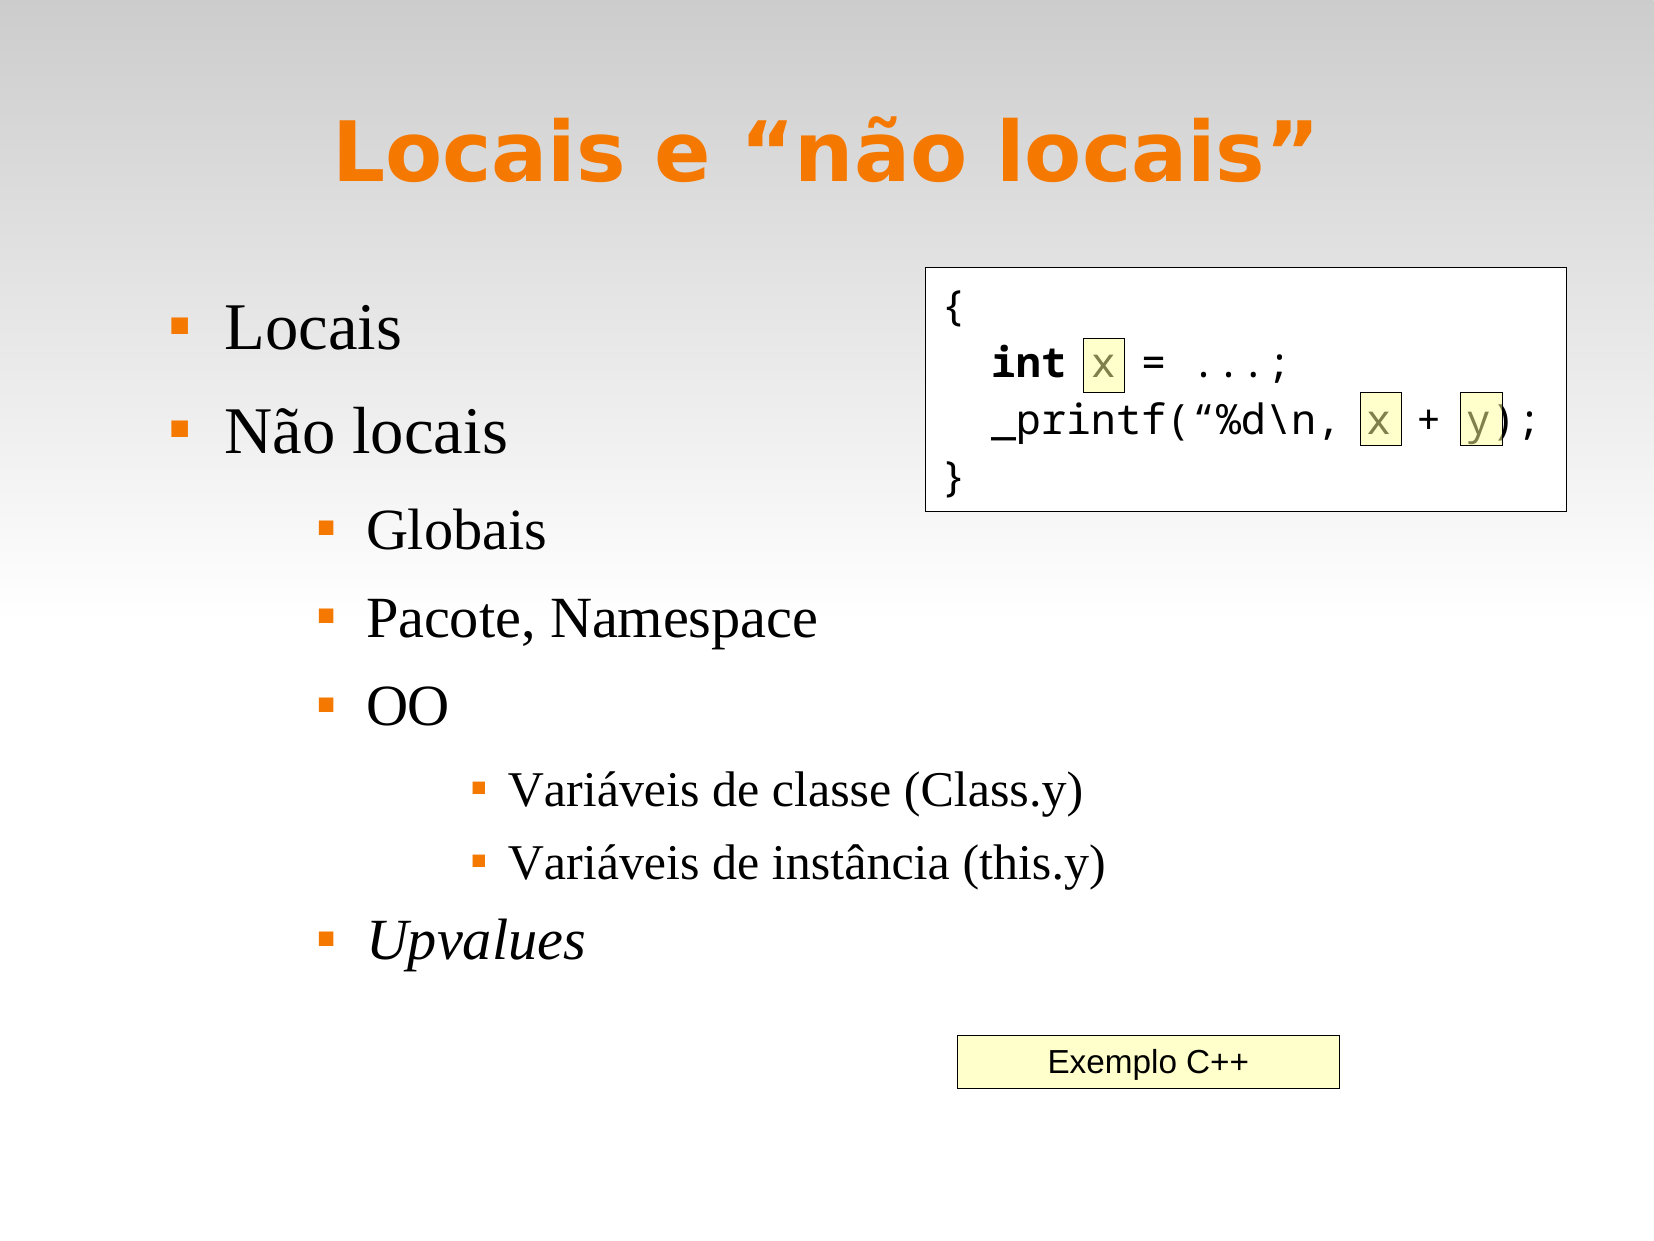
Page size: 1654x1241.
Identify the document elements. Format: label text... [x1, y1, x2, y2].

text_box [1460, 392, 1503, 446]
title Locais e “não locais” [82, 49, 1571, 257]
text_box [1360, 392, 1402, 446]
list Locais Não locais Globais Pacote, Namespace OO Variáveis de classe (Class.y) Variáveis de instância (this.y) Upvalues [82, 290, 1571, 1109]
text_box Exemplo C++ [957, 1035, 1340, 1089]
text_box { int x = ...; _printf(“%d\n, x + y); } [925, 267, 1567, 512]
text_box [1083, 338, 1125, 393]
